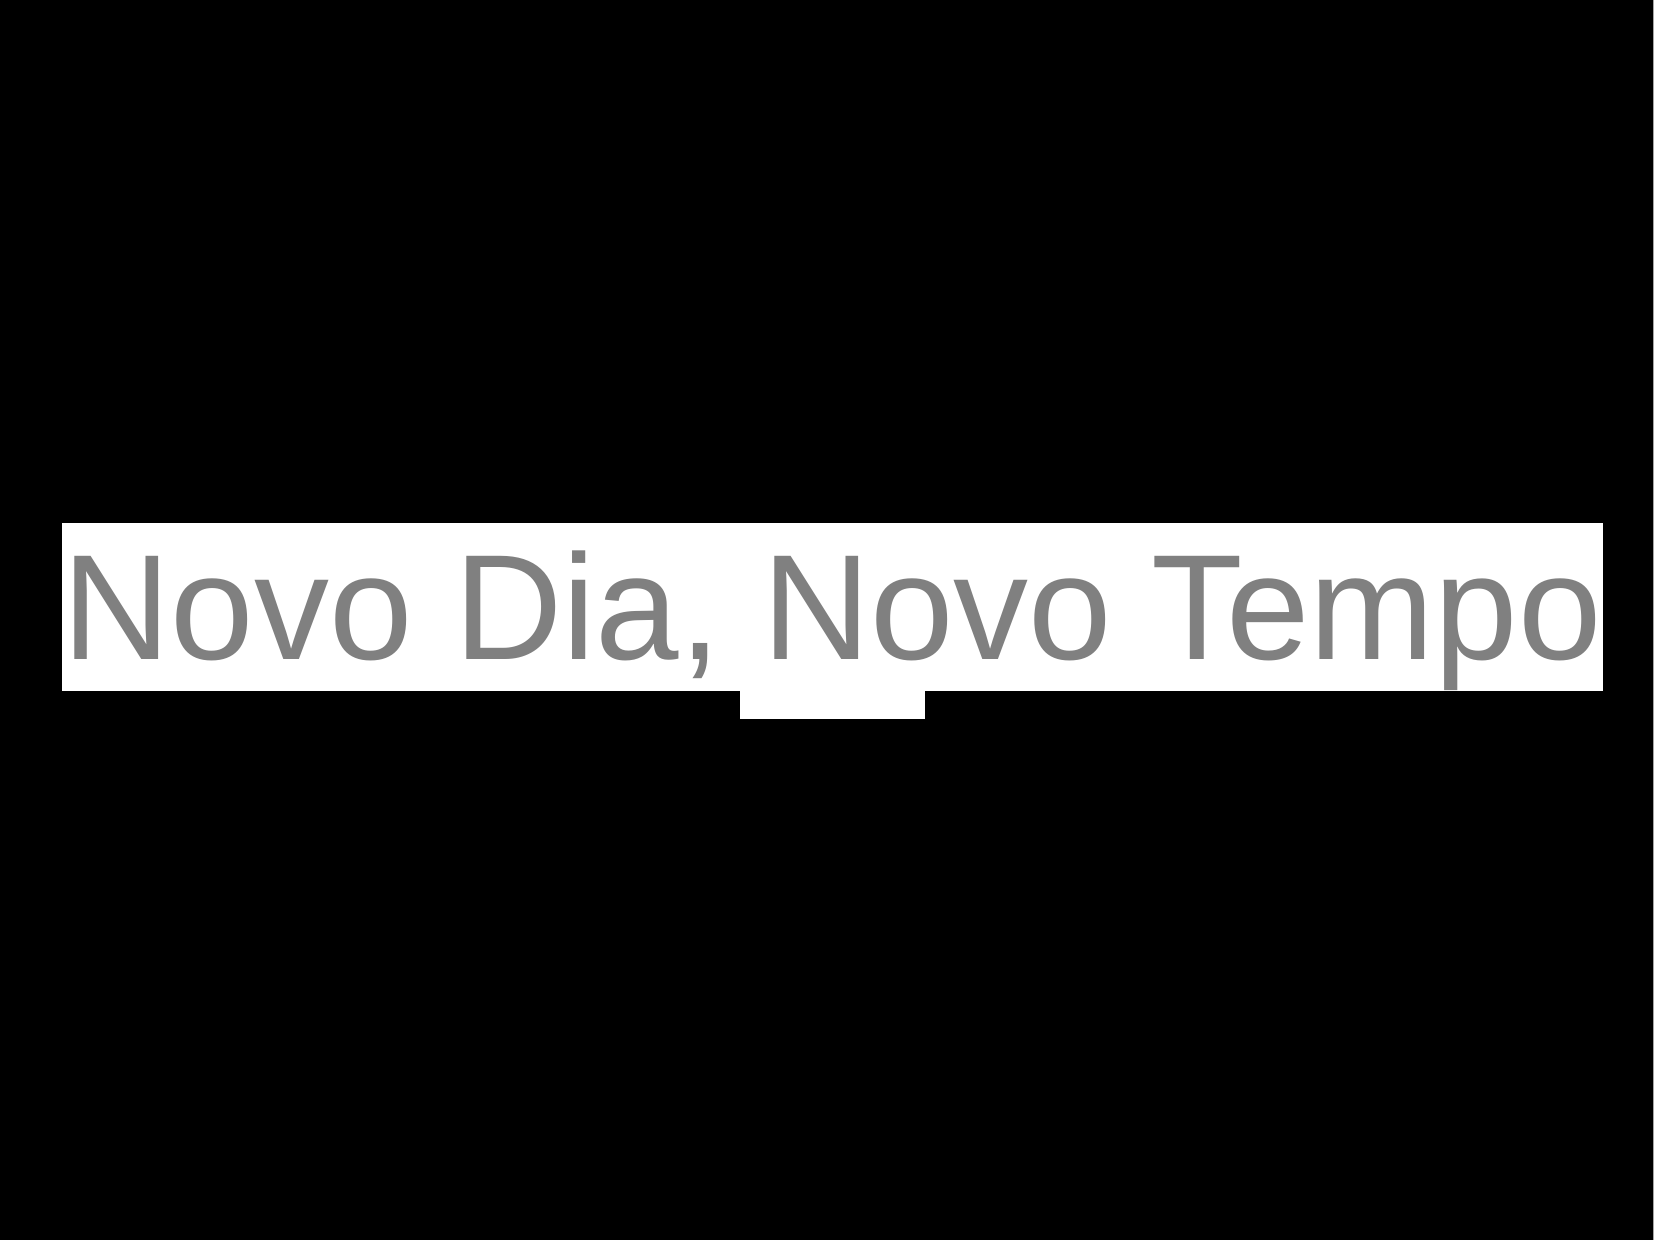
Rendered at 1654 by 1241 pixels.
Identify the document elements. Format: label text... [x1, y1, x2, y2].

subtitle Novo Dia, Novo Tempo Renascer Praise [35, 49, 1630, 1193]
